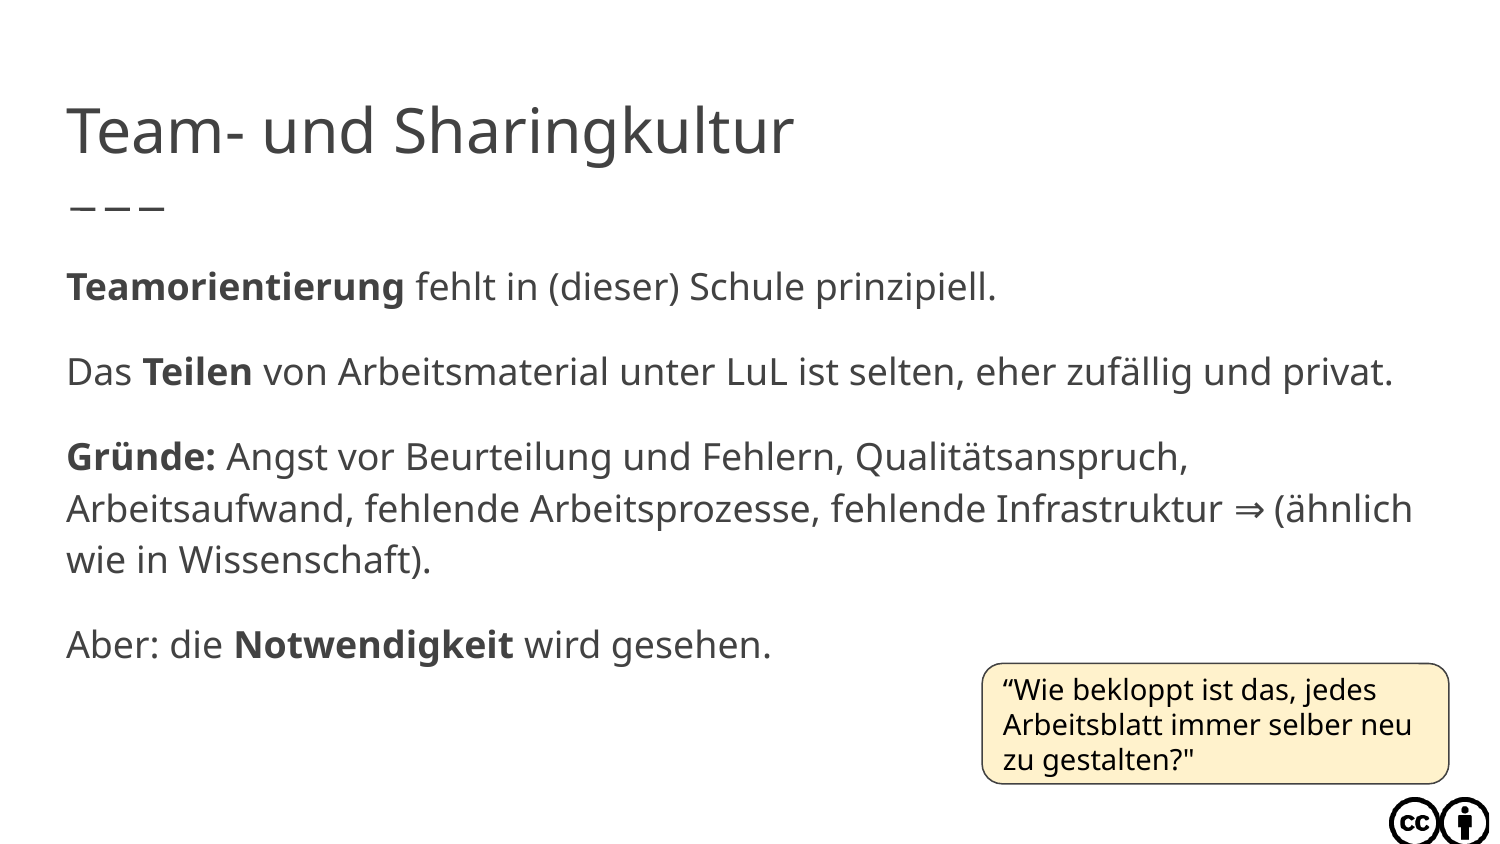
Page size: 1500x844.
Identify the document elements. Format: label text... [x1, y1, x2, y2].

list Teamorientierung fehlt in (dieser) Schule prinzipiell. Das Teilen von Arbeitsmaterial unter LuL ist selten, eher zufällig und privat. Gründe: Angst vor Beurteilung und Fehlern, Qualitätsanspruch, Arbeitsaufwand, fehlende Arbeitsprozesse, fehlende Infrastruktur ⇒ (ähnlich wie in Wissenschaft). Aber: die Notwendigkeit wird gesehen. [51, 240, 1449, 750]
title Team- und Sharingkultur [51, 61, 1449, 182]
picture [1389, 797, 1490, 844]
text_box “Wie bekloppt ist das, jedes Arbeitsblatt immer selber neu zu gestalten?" [982, 663, 1449, 784]
